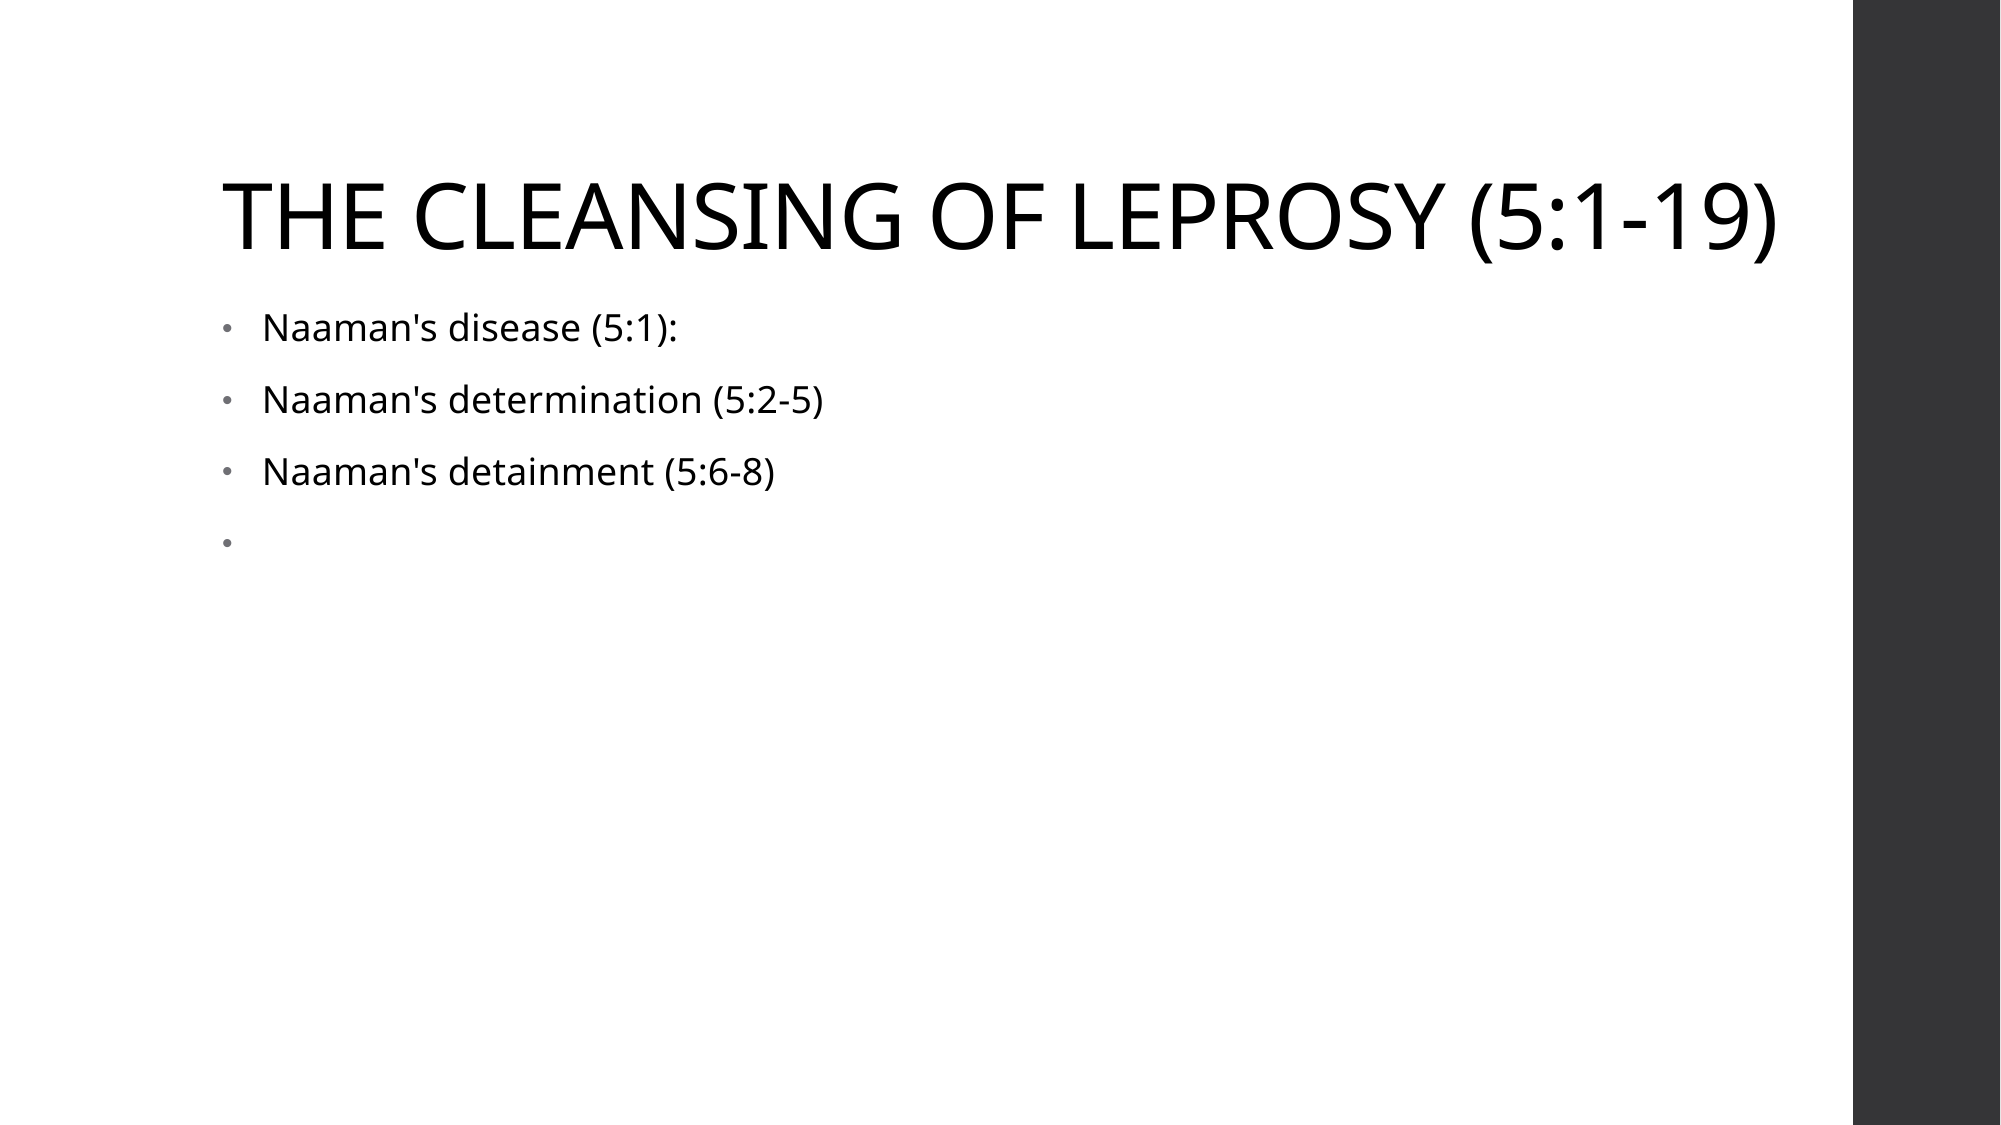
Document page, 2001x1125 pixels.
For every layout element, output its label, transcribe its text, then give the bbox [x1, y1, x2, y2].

list Naaman's disease (5:1): Naaman's determination (5:2-5) Naaman's detainment (5:6-8) [206, 299, 1617, 1014]
title THE CLEANSING OF LEPROSY (5:1-19) [206, 60, 1797, 278]
